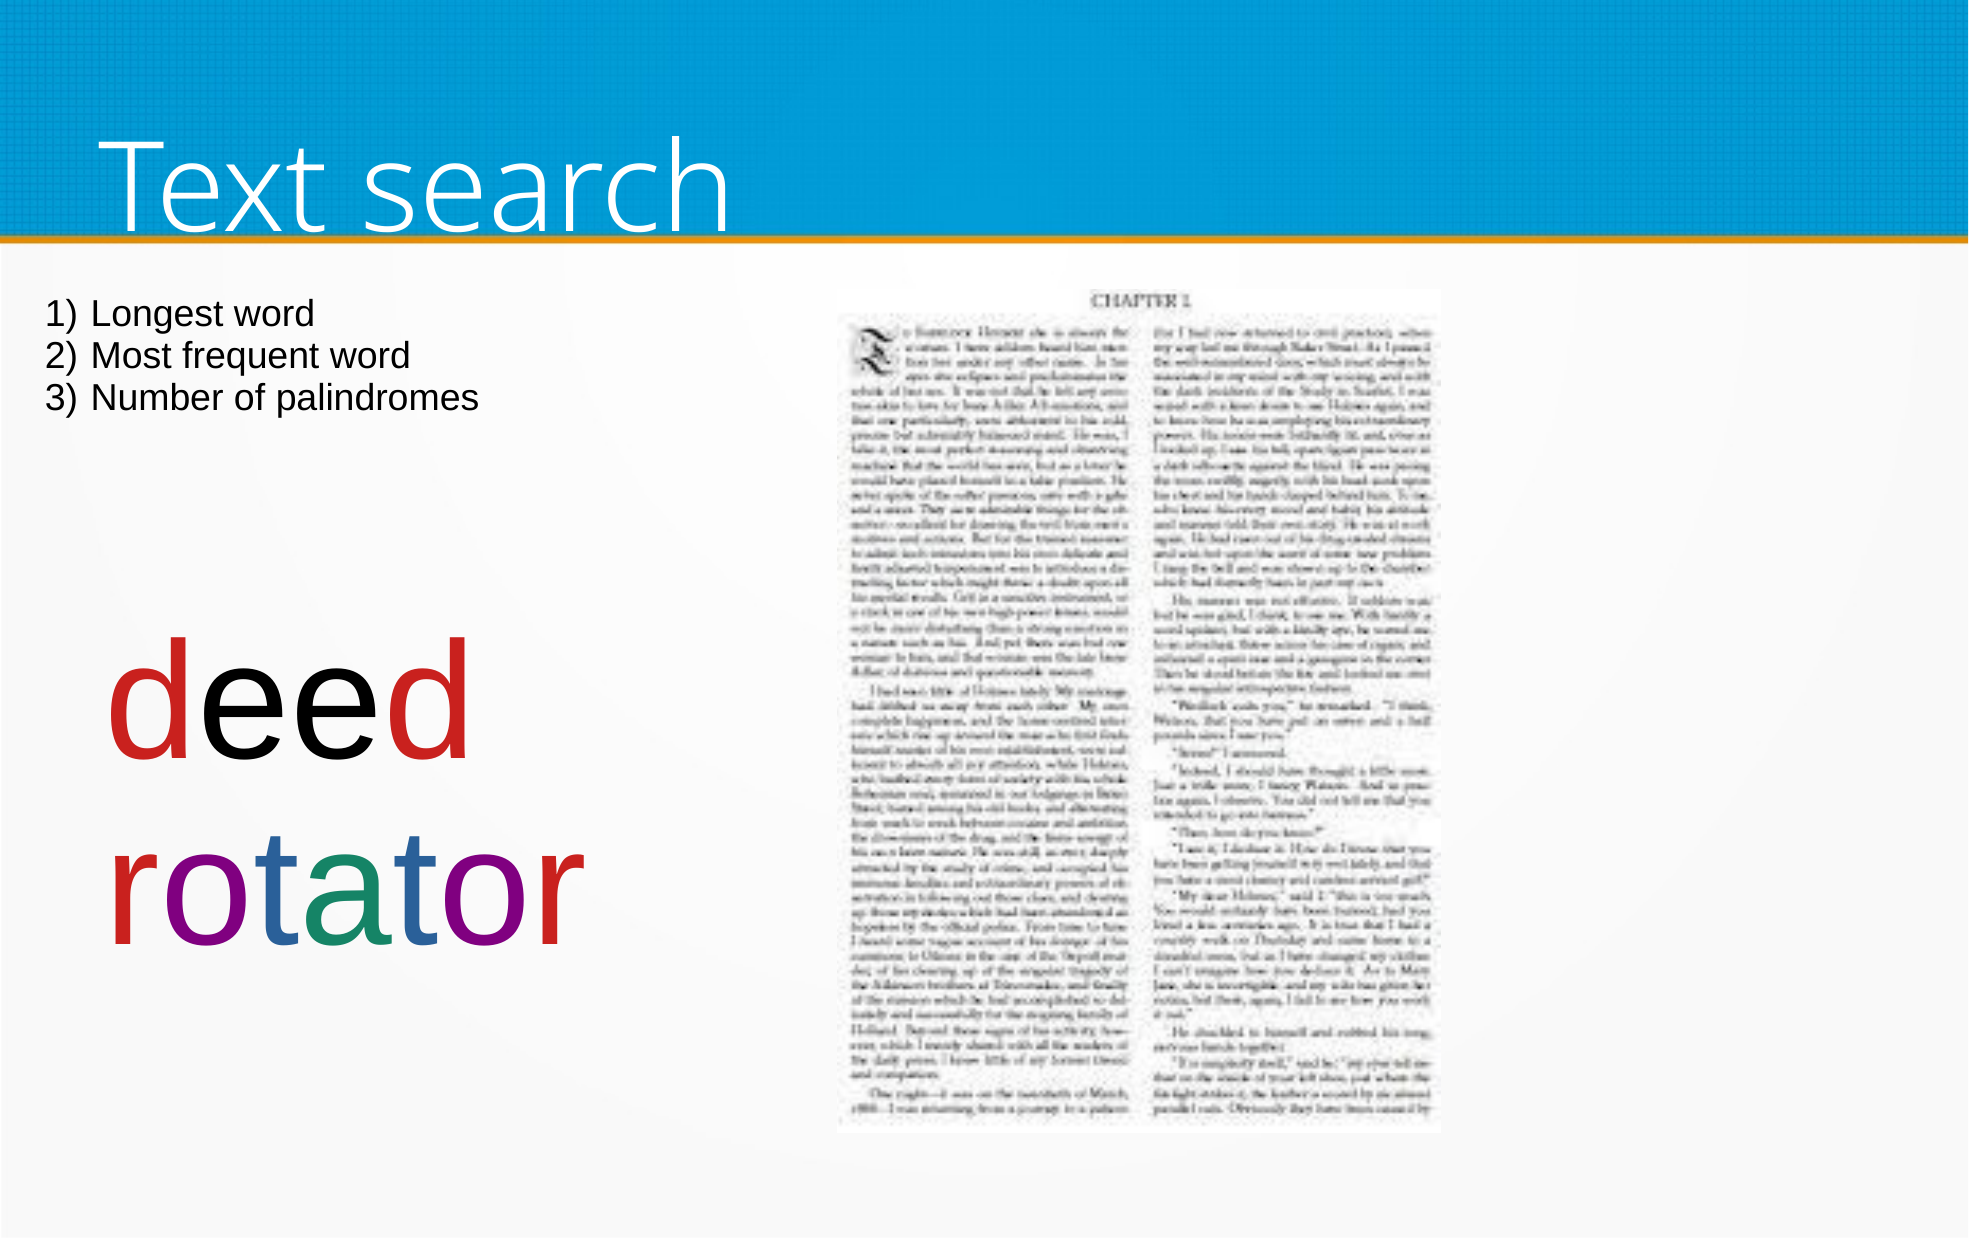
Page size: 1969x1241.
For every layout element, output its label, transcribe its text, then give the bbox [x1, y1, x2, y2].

title Text search [98, 49, 1870, 257]
text_box deed rotator [90, 600, 706, 988]
picture [0, 233, 1969, 1241]
text_box Longest word Most frequent word Number of palindromes [30, 285, 781, 426]
